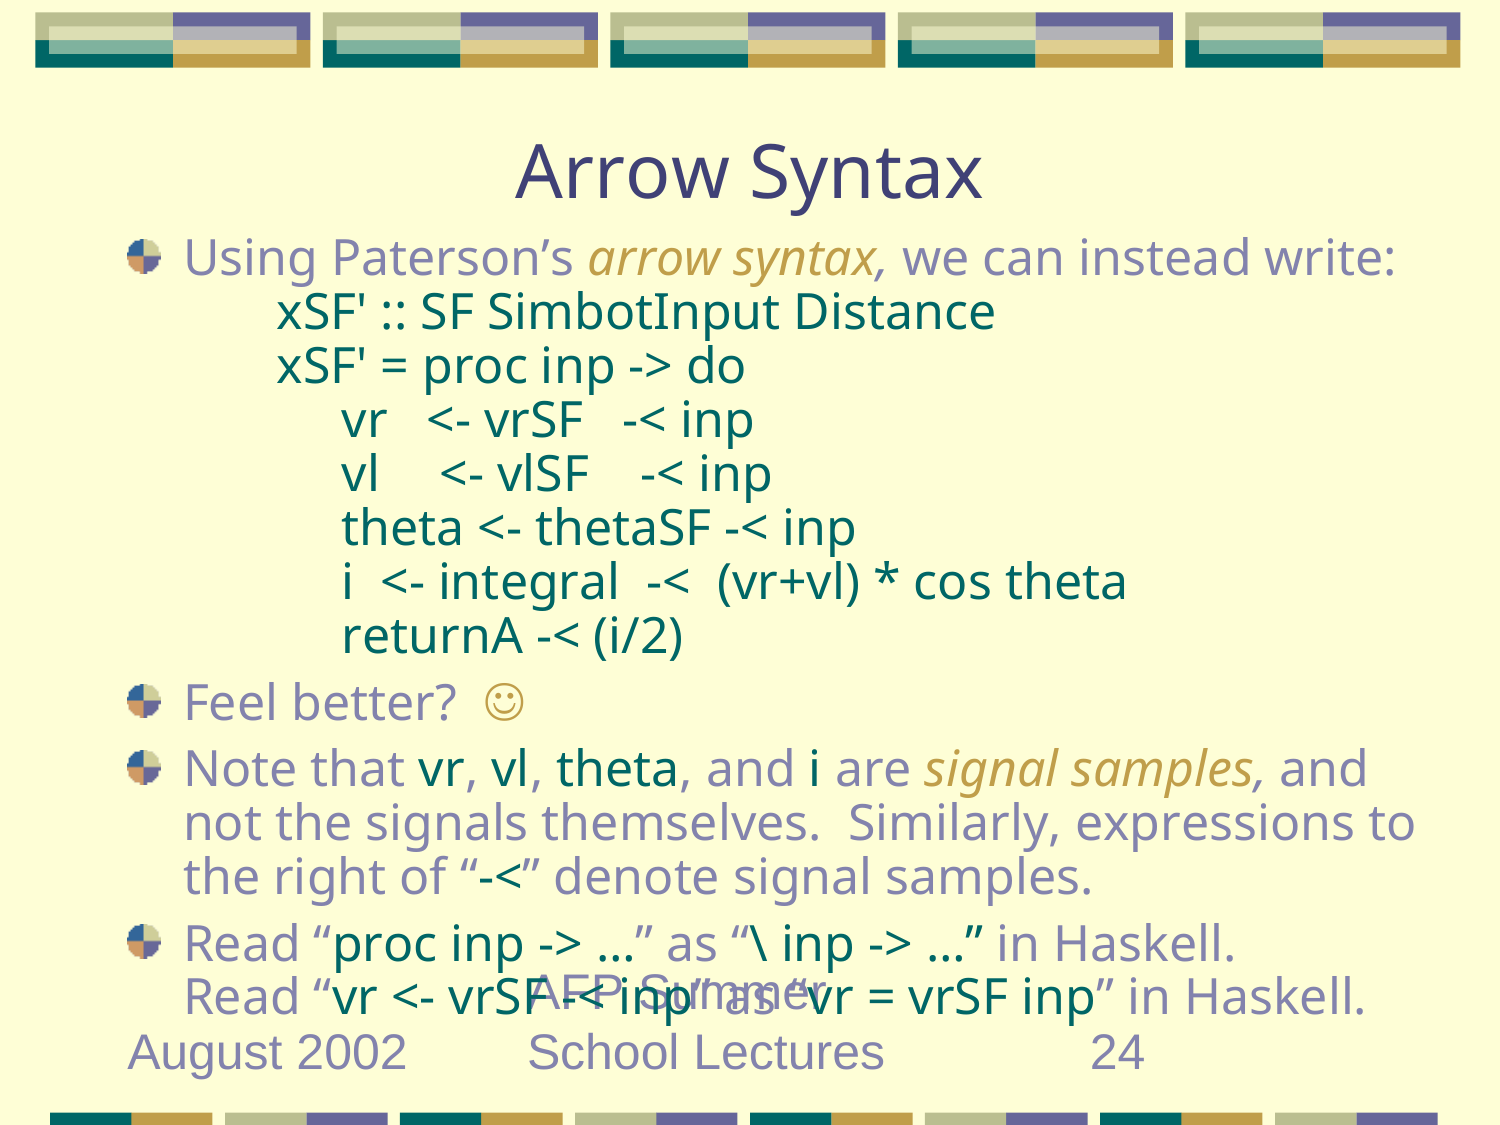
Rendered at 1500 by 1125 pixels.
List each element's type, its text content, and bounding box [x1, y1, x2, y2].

title Arrow Syntax [112, 99, 1388, 224]
list Using Paterson’s arrow syntax, we can instead write: xSF' :: SF SimbotInput Distance xSF' = proc inp -> do vr <- vrSF -< inp vl <- vlSF -< inp theta <- thetaSF -< inp i <- integral -< (vr+vl) * cos theta returnA -< (i/2)‏ Feel better?  Note that vr, vl, theta, and i are signal samples, and not the signals themselves. Similarly, expressions to the right of “-<” denote signal samples. Read “proc inp -> …” as “\ inp -> …” in Haskell. Read “vr <- vrSF -< inp” as “vr = vrSF inp” in Haskell. [112, 224, 1438, 1038]
